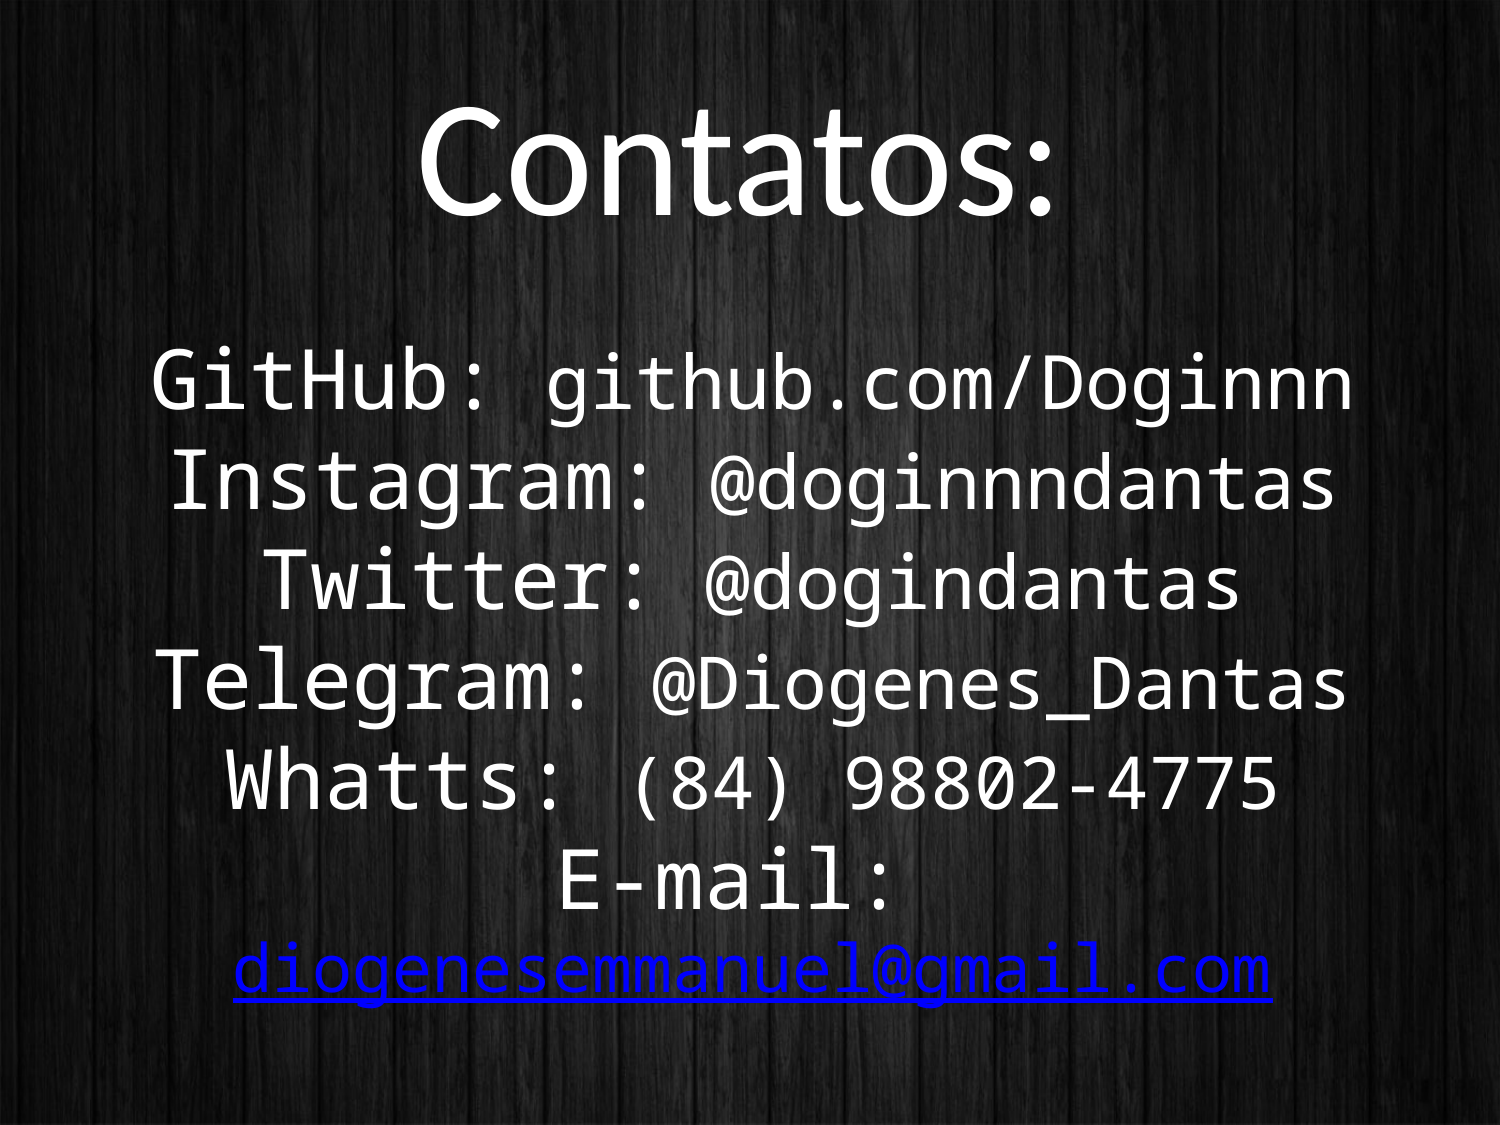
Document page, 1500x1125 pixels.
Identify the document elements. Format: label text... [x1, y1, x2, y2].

text_box Contatos: [64, 54, 1415, 242]
picture [0, 0, 1500, 1125]
text_box GitHub: github.com/Doginnn Instagram: @doginnndantas Twitter: @dogindantas Telegram: @Diogenes_Dantas Whatts: (84) 98802-4775 E-mail: diogenesemmanuel@gmail.com [135, 318, 1370, 1025]
